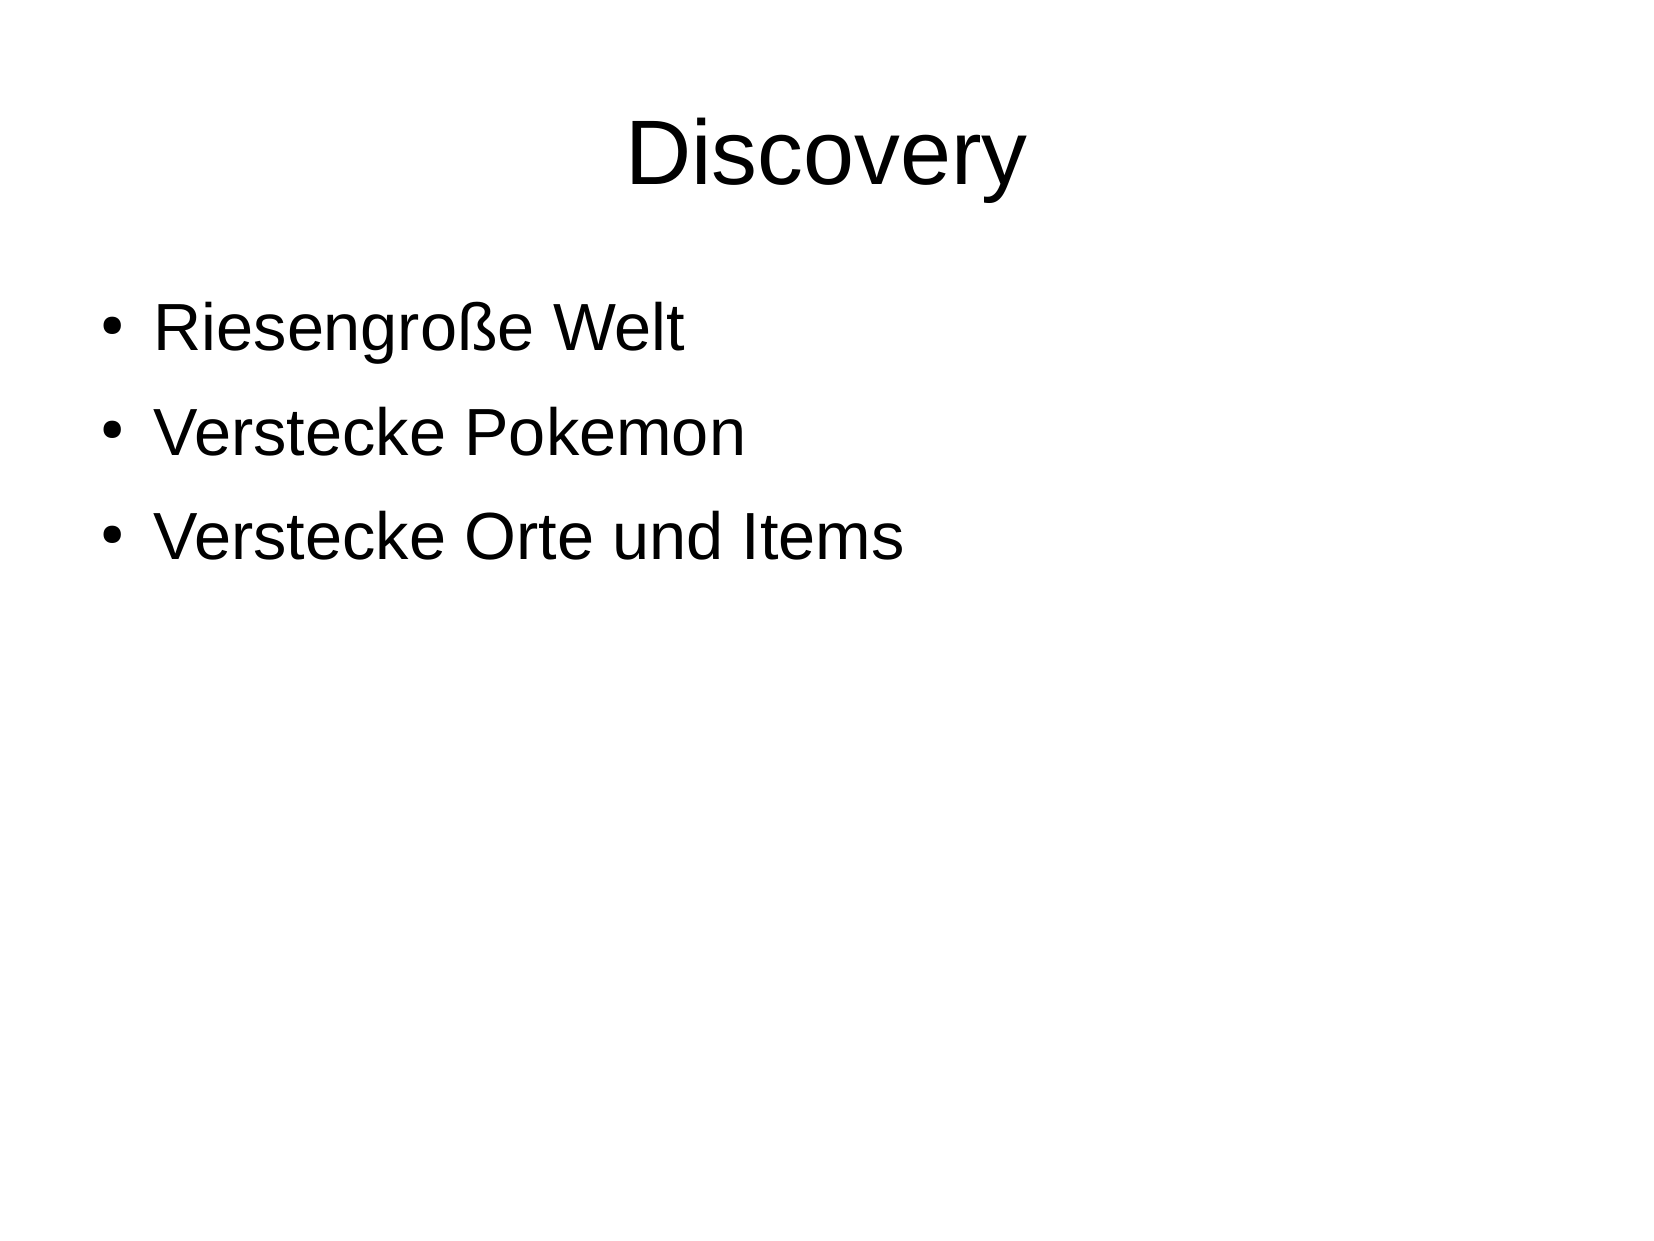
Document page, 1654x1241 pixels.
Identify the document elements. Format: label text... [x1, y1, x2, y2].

title Discovery [82, 49, 1571, 257]
list Riesengroße Welt Verstecke Pokemon Verstecke Orte und Items [82, 290, 1571, 1010]
